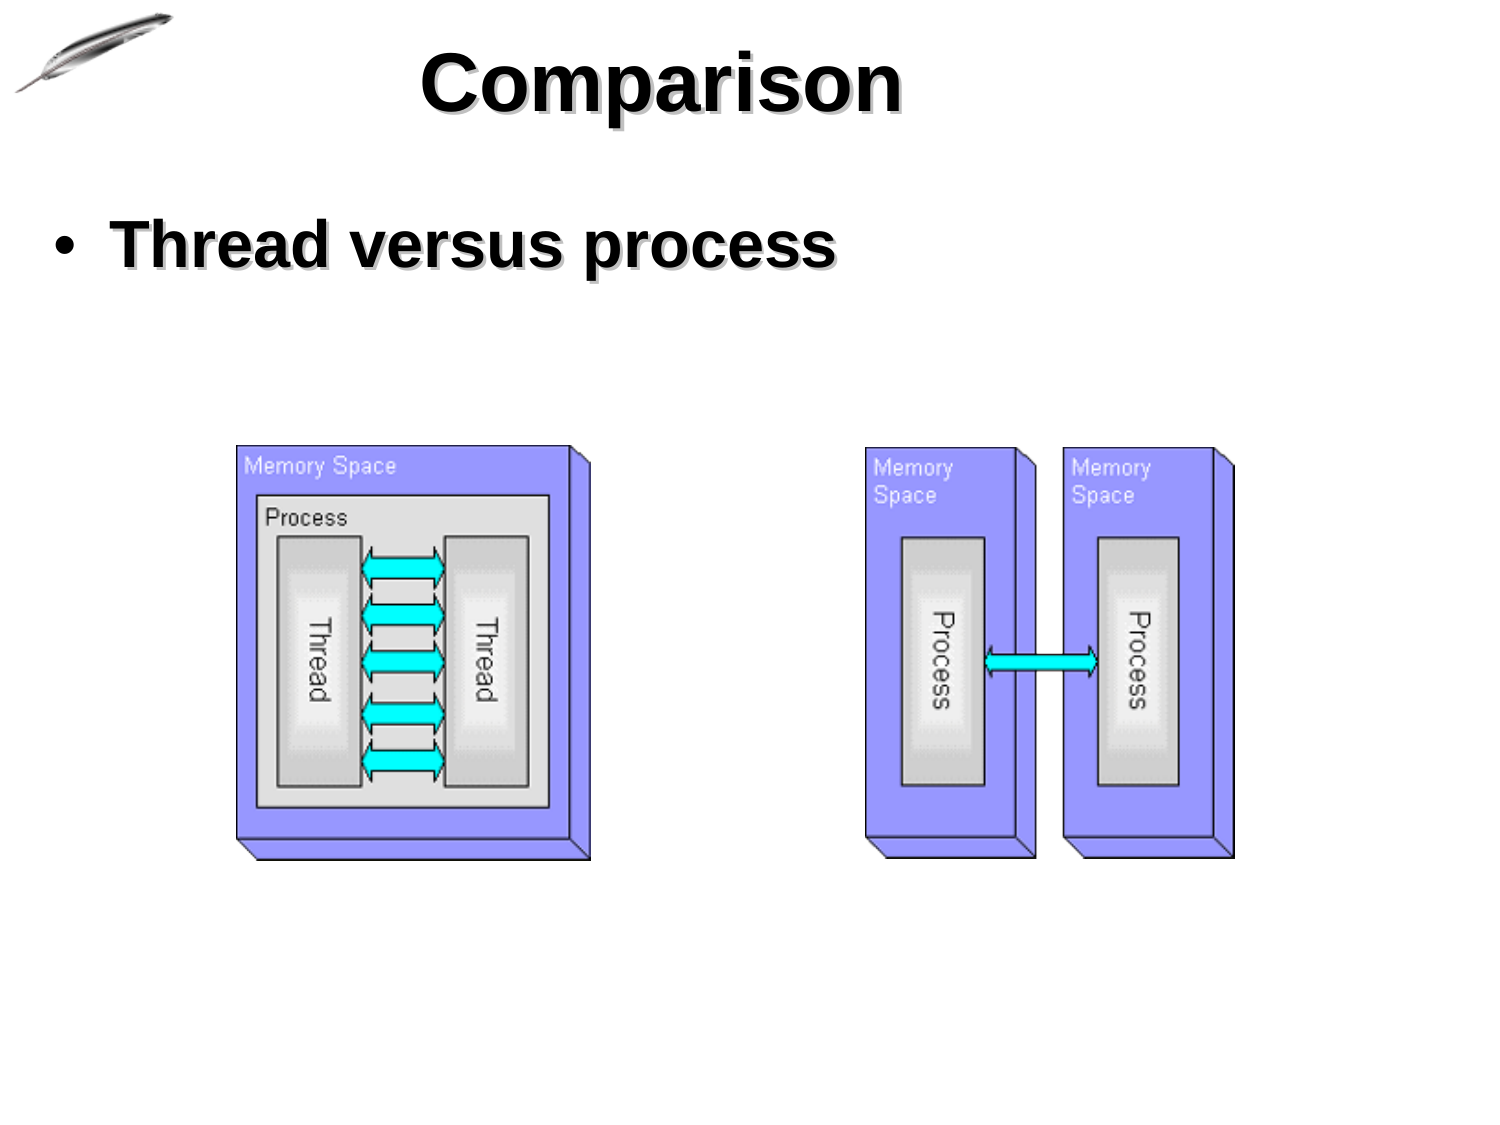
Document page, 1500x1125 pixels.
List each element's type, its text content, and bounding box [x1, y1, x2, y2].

list Thread versus process [53, 207, 1447, 1084]
picture [865, 447, 1235, 859]
title Comparison [419, 0, 1459, 176]
picture [11, 11, 179, 95]
picture [236, 445, 591, 861]
